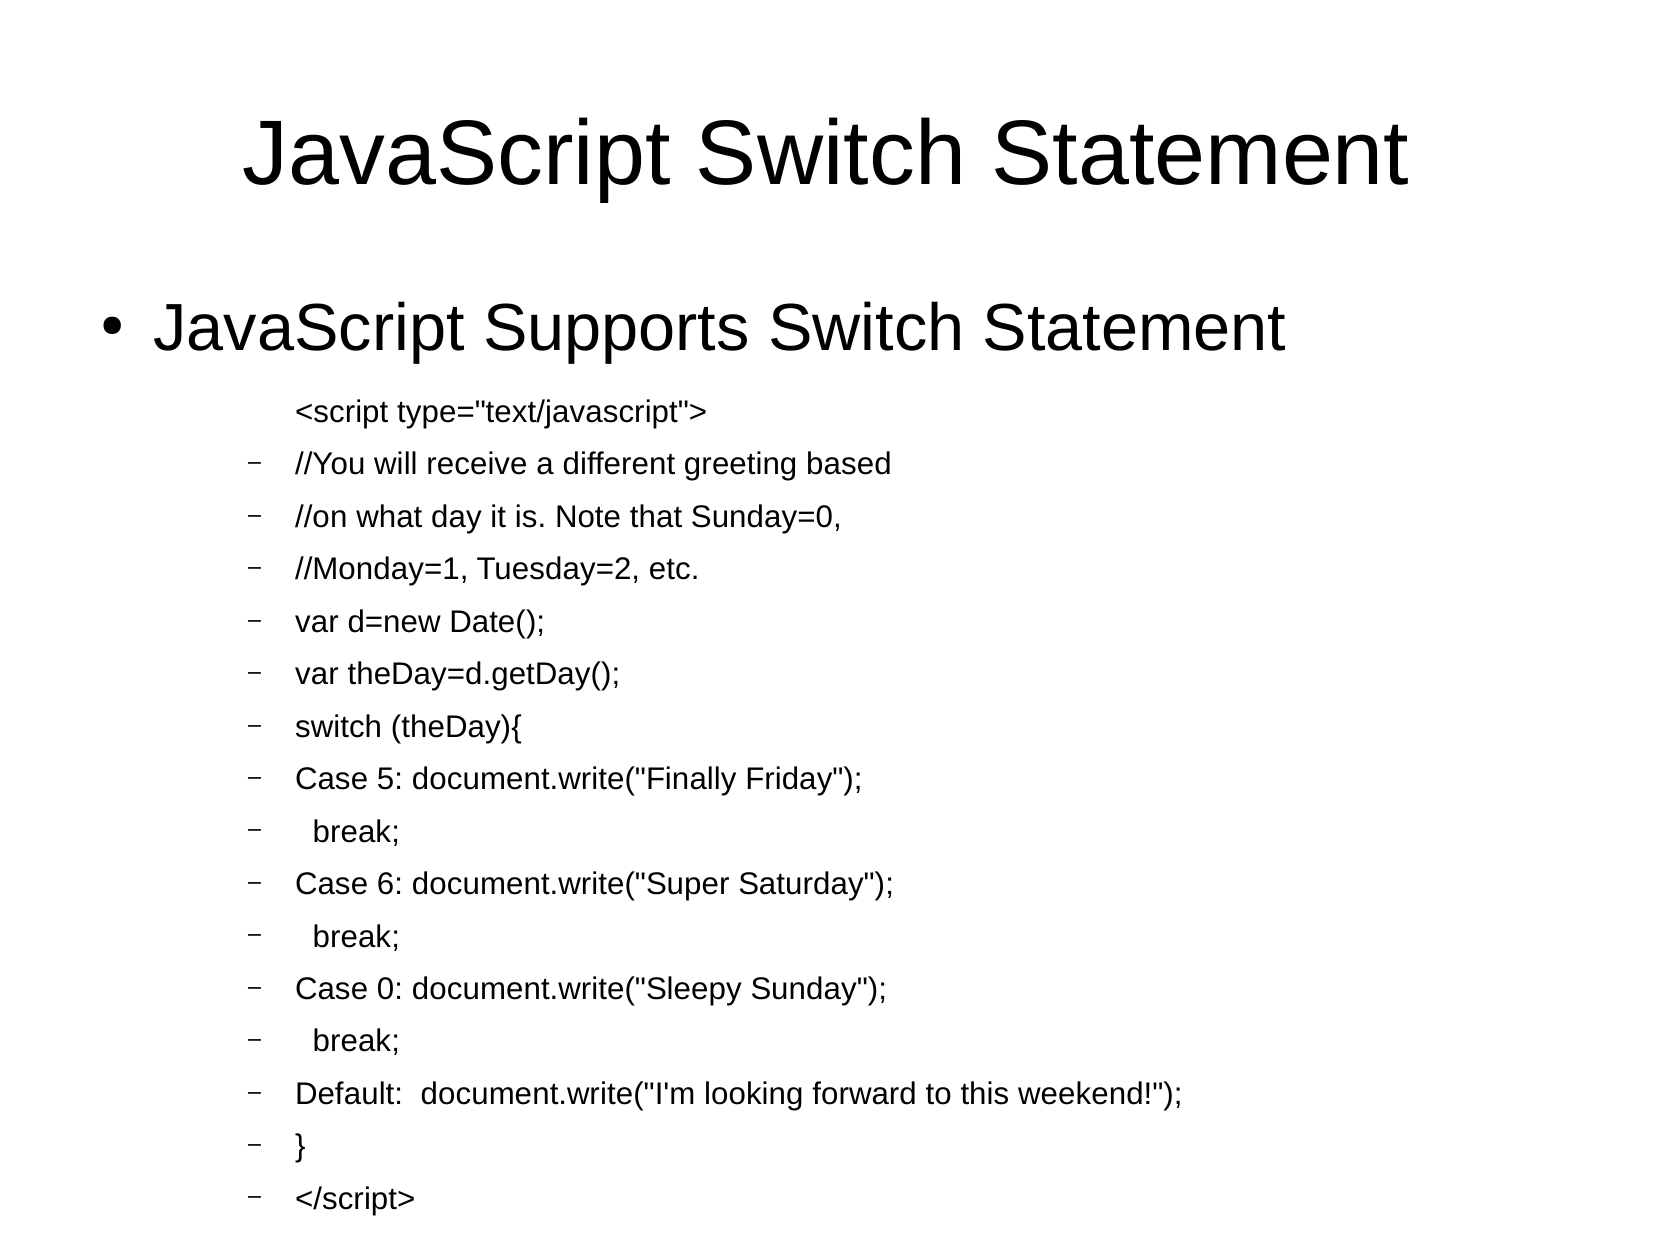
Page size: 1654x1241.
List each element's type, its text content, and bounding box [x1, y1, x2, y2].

list JavaScript Supports Switch Statement <script type="text/javascript"> //You will receive a different greeting based //on what day it is. Note that Sunday=0, //Monday=1, Tuesday=2, etc. var d=new Date(); var theDay=d.getDay(); switch (theDay){ Case 5: document.write("Finally Friday"); break; Case 6: document.write("Super Saturday"); break; Case 0: document.write("Sleepy Sunday"); break; Default: document.write("I'm looking forward to this weekend!"); } </script> [82, 290, 1571, 1216]
title JavaScript Switch Statement [82, 49, 1571, 257]
